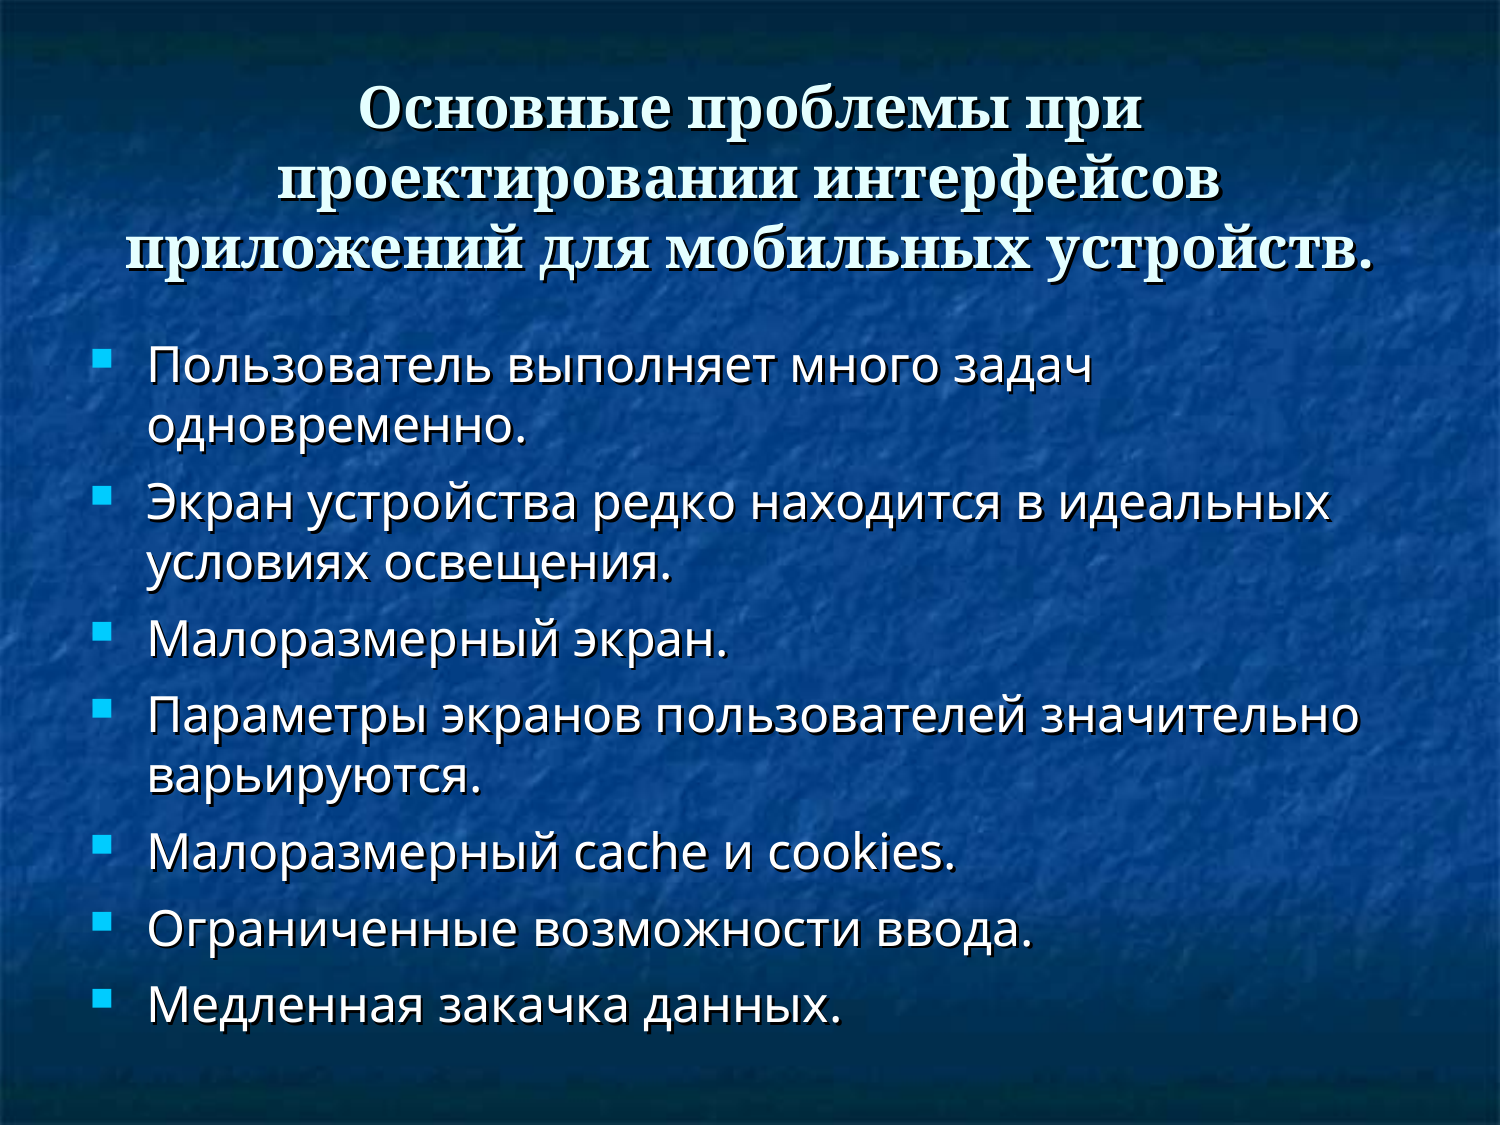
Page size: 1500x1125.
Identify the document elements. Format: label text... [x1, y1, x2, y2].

picture [0, 0, 1500, 1125]
title Основные проблемы при проектировании интерфейсов приложений для мобильных устройств. [75, 57, 1426, 293]
list Пользователь выполняет много задач одновременно. Экран устройства редко находится в идеальных условиях освещения. Малоразмерный экран. Параметры экранов пользователей значительно варьируются. Малоразмерный cache и cookies. Ограниченные возможности ввода. Медленная закачка данных. [75, 324, 1426, 1000]
